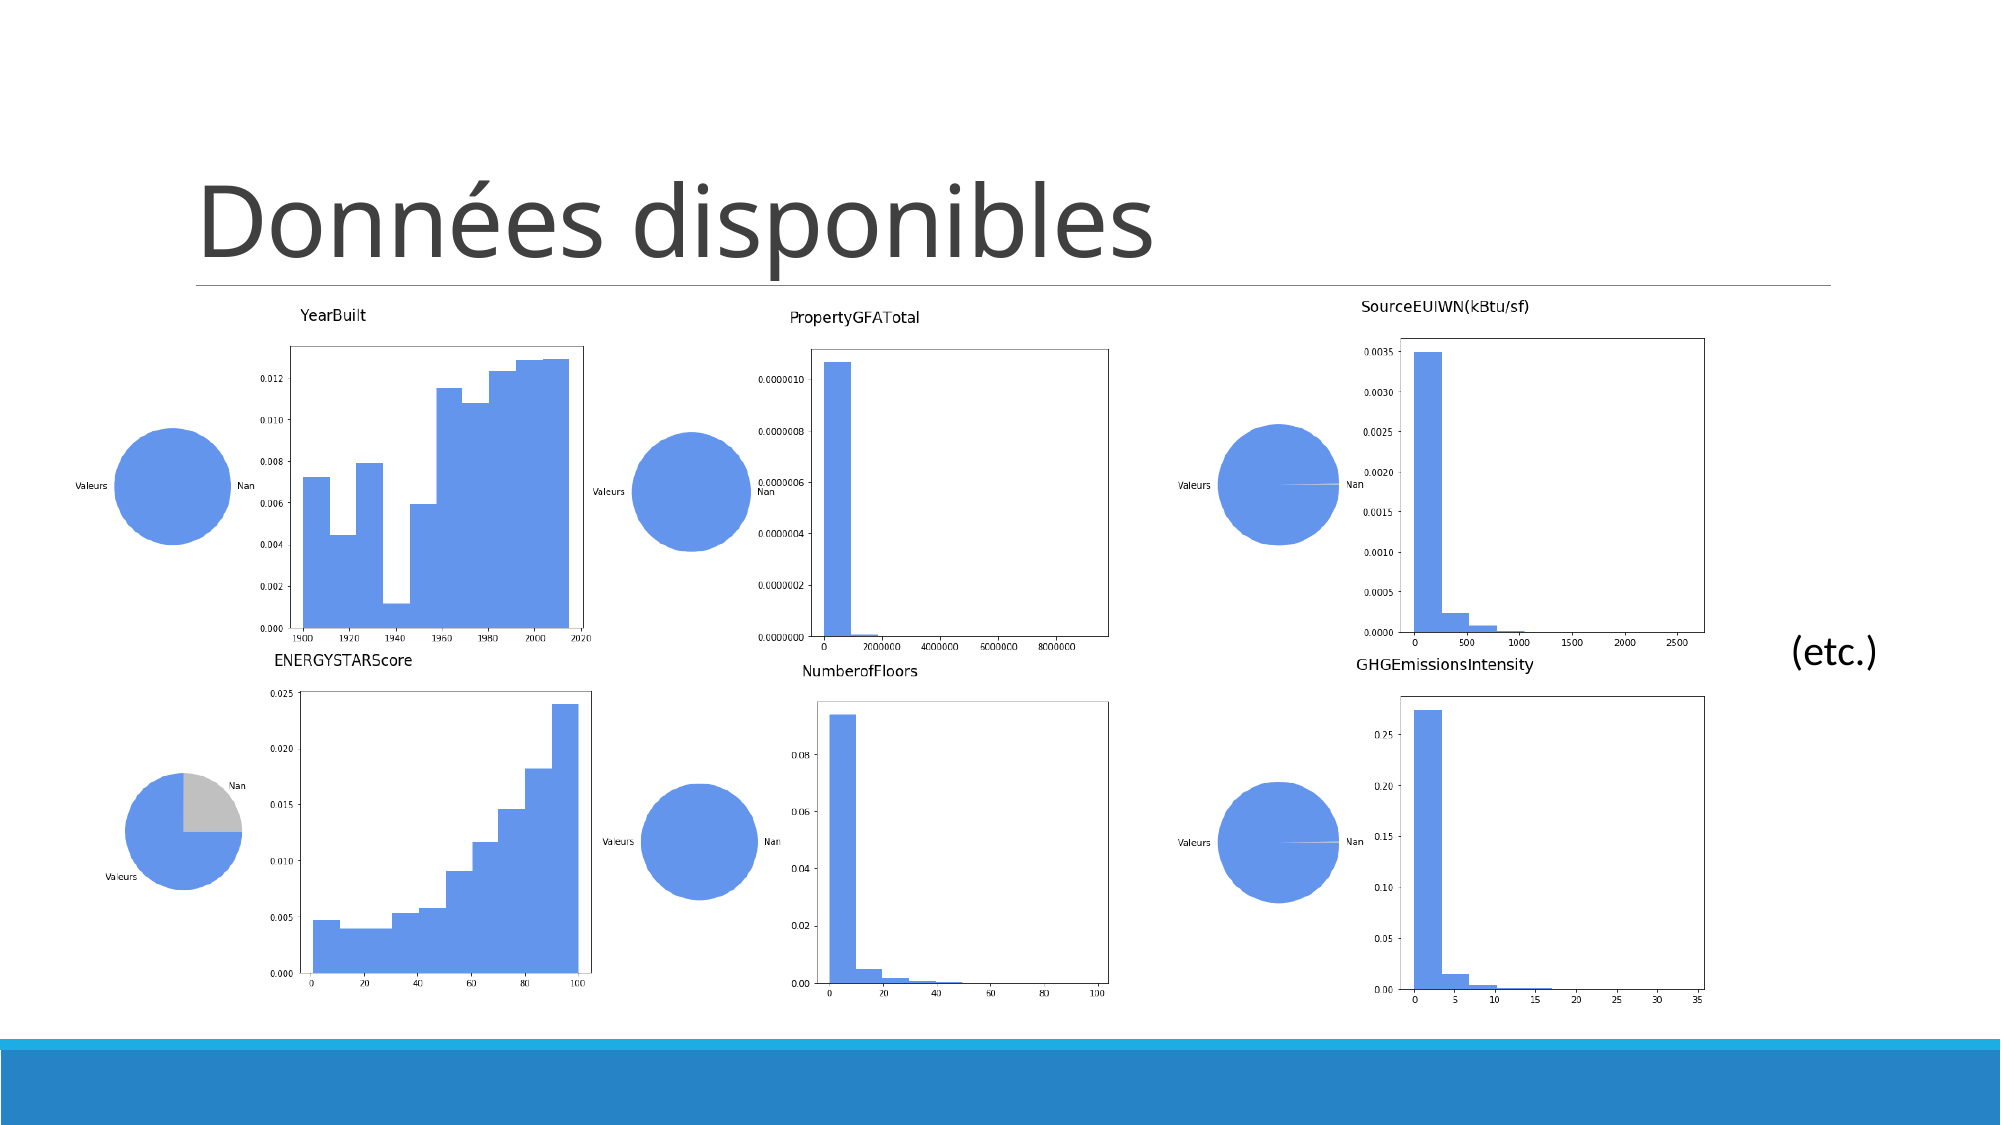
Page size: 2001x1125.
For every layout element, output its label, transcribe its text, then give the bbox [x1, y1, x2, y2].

picture [1171, 293, 1710, 1010]
picture [69, 302, 1114, 1003]
title Données disponibles [180, 47, 1831, 286]
text_box (etc.) [1775, 615, 1900, 682]
